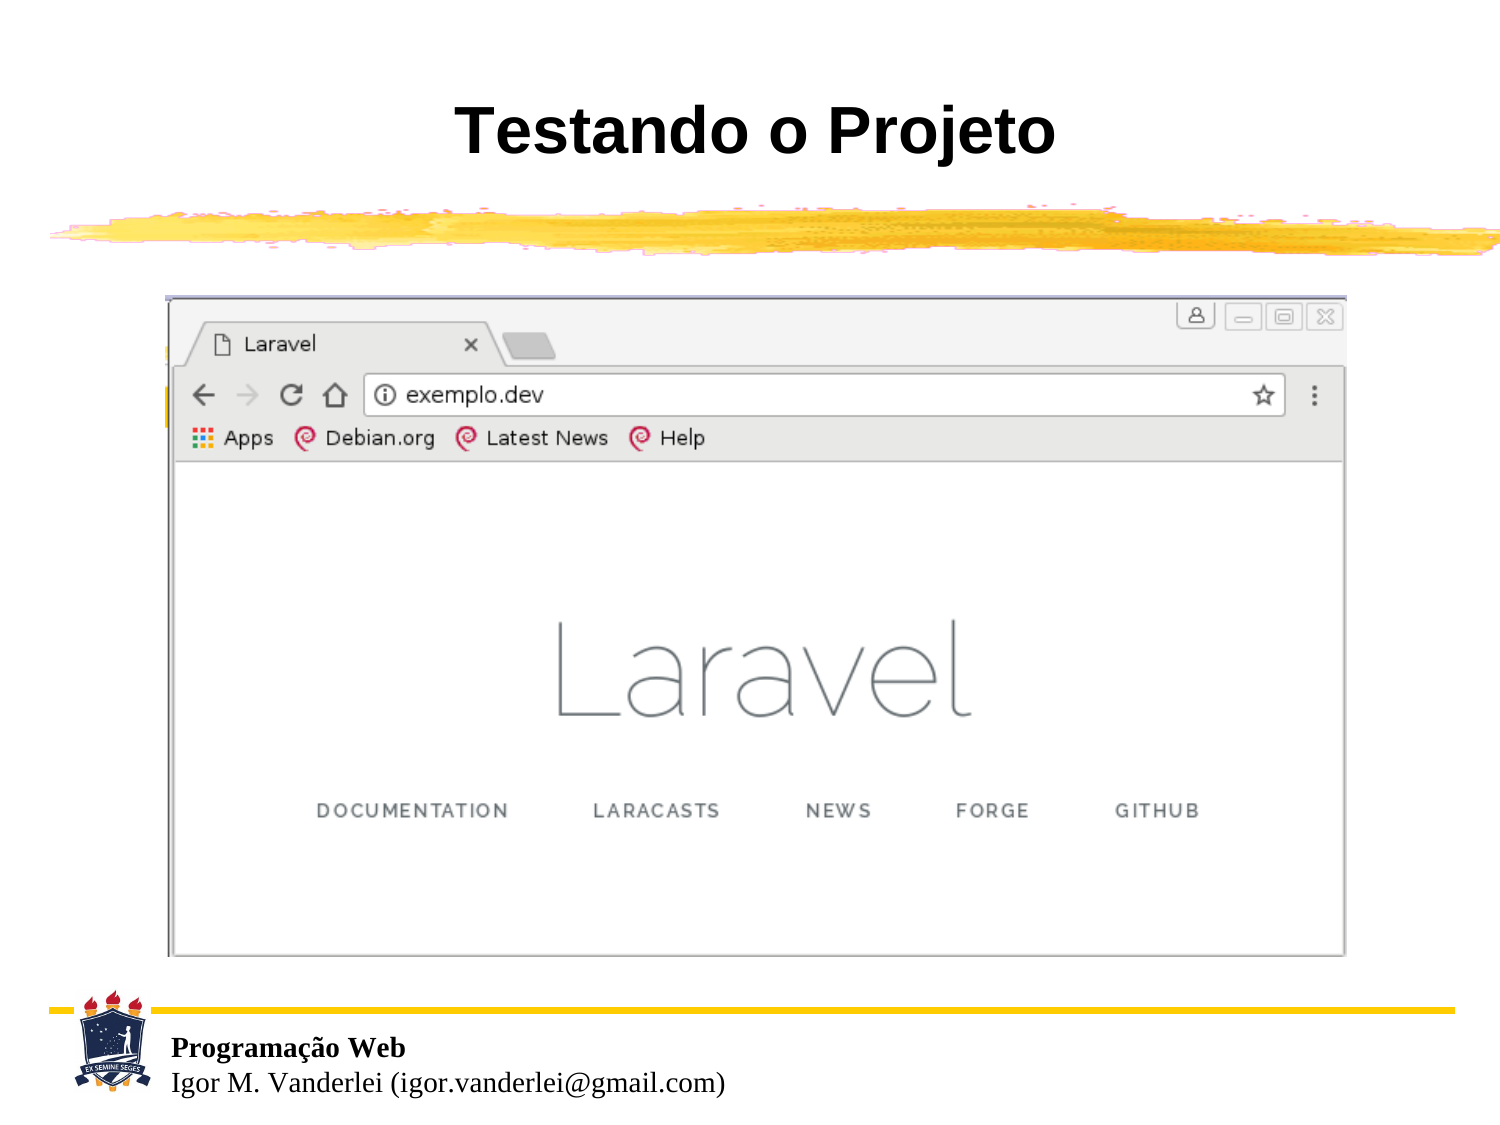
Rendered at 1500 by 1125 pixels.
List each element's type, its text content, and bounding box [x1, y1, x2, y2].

picture [165, 295, 1347, 957]
picture [74, 989, 151, 1093]
picture [50, 198, 1500, 267]
title Testando o Projeto [24, 54, 1488, 175]
